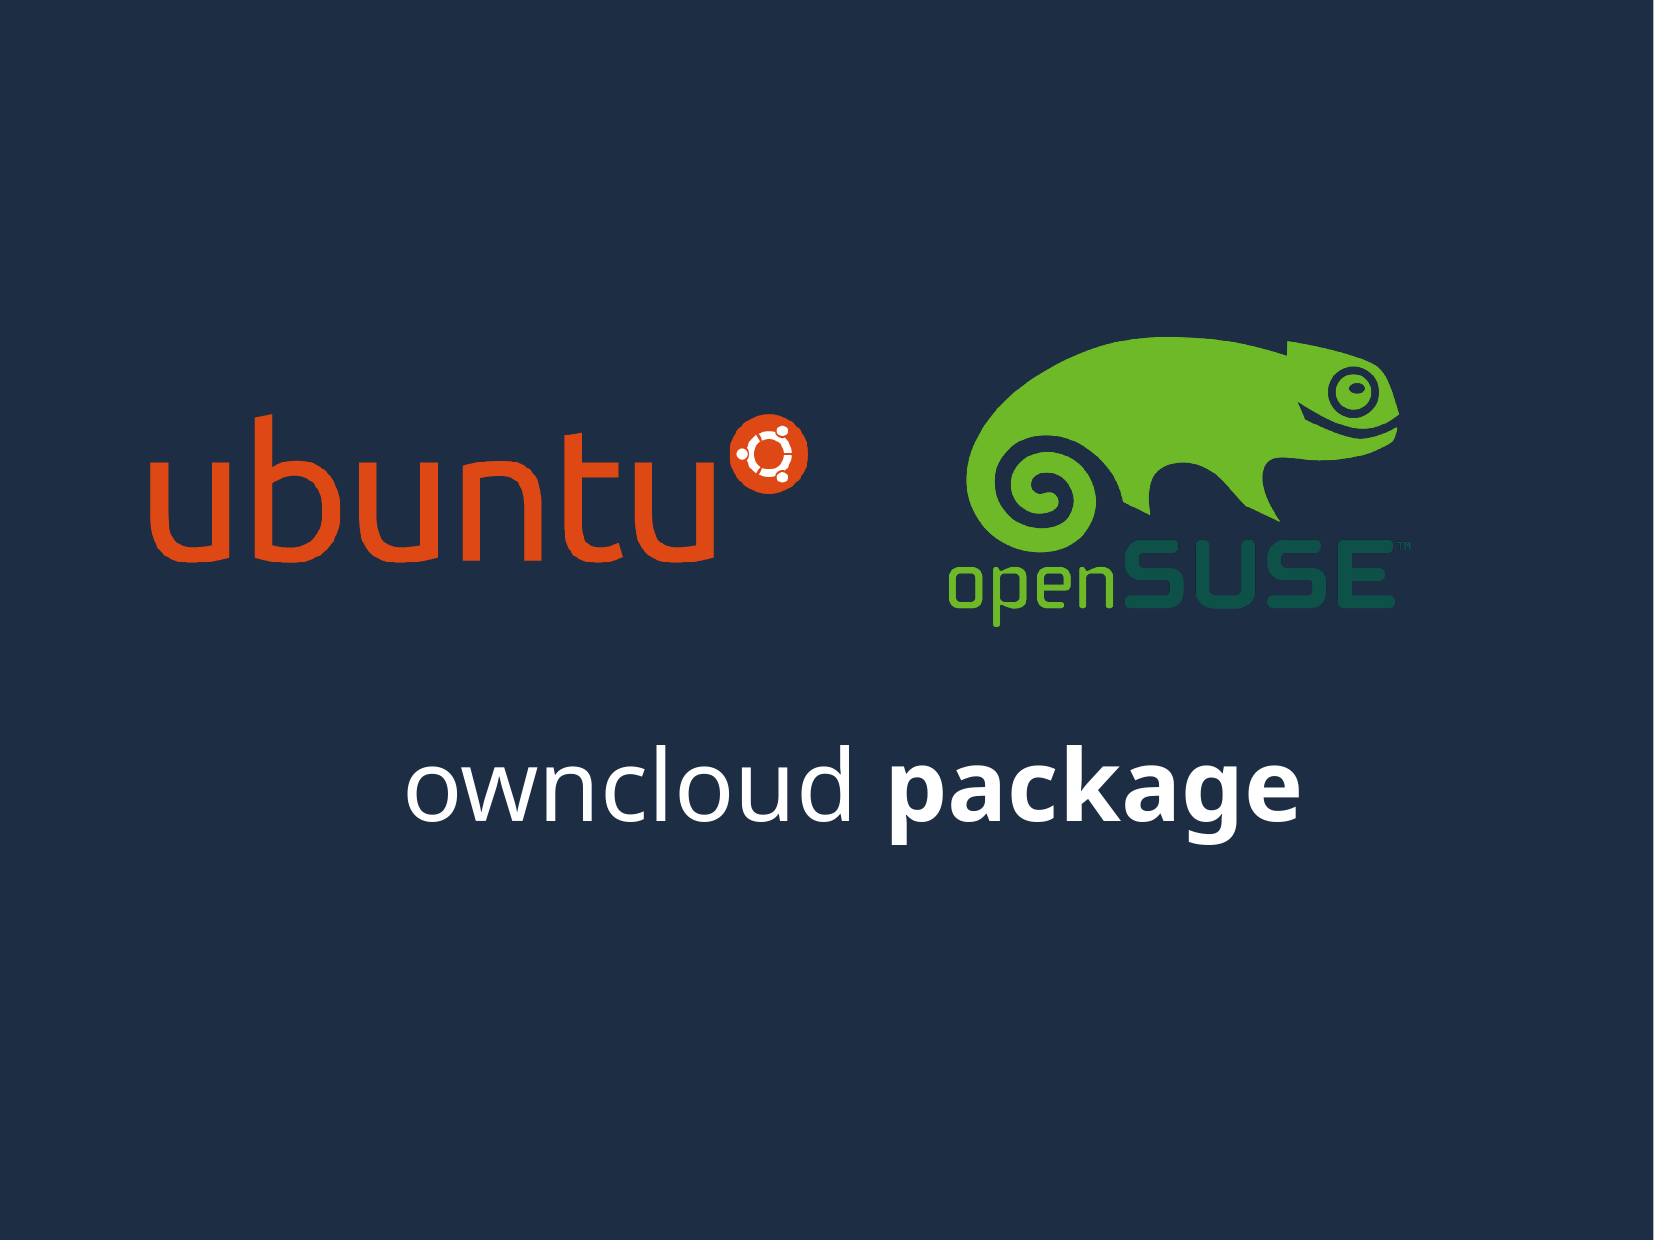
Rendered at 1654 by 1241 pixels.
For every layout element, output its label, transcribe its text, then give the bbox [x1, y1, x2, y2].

text_box owncloud package [387, 706, 1267, 852]
picture [937, 325, 1422, 638]
picture [150, 414, 808, 563]
